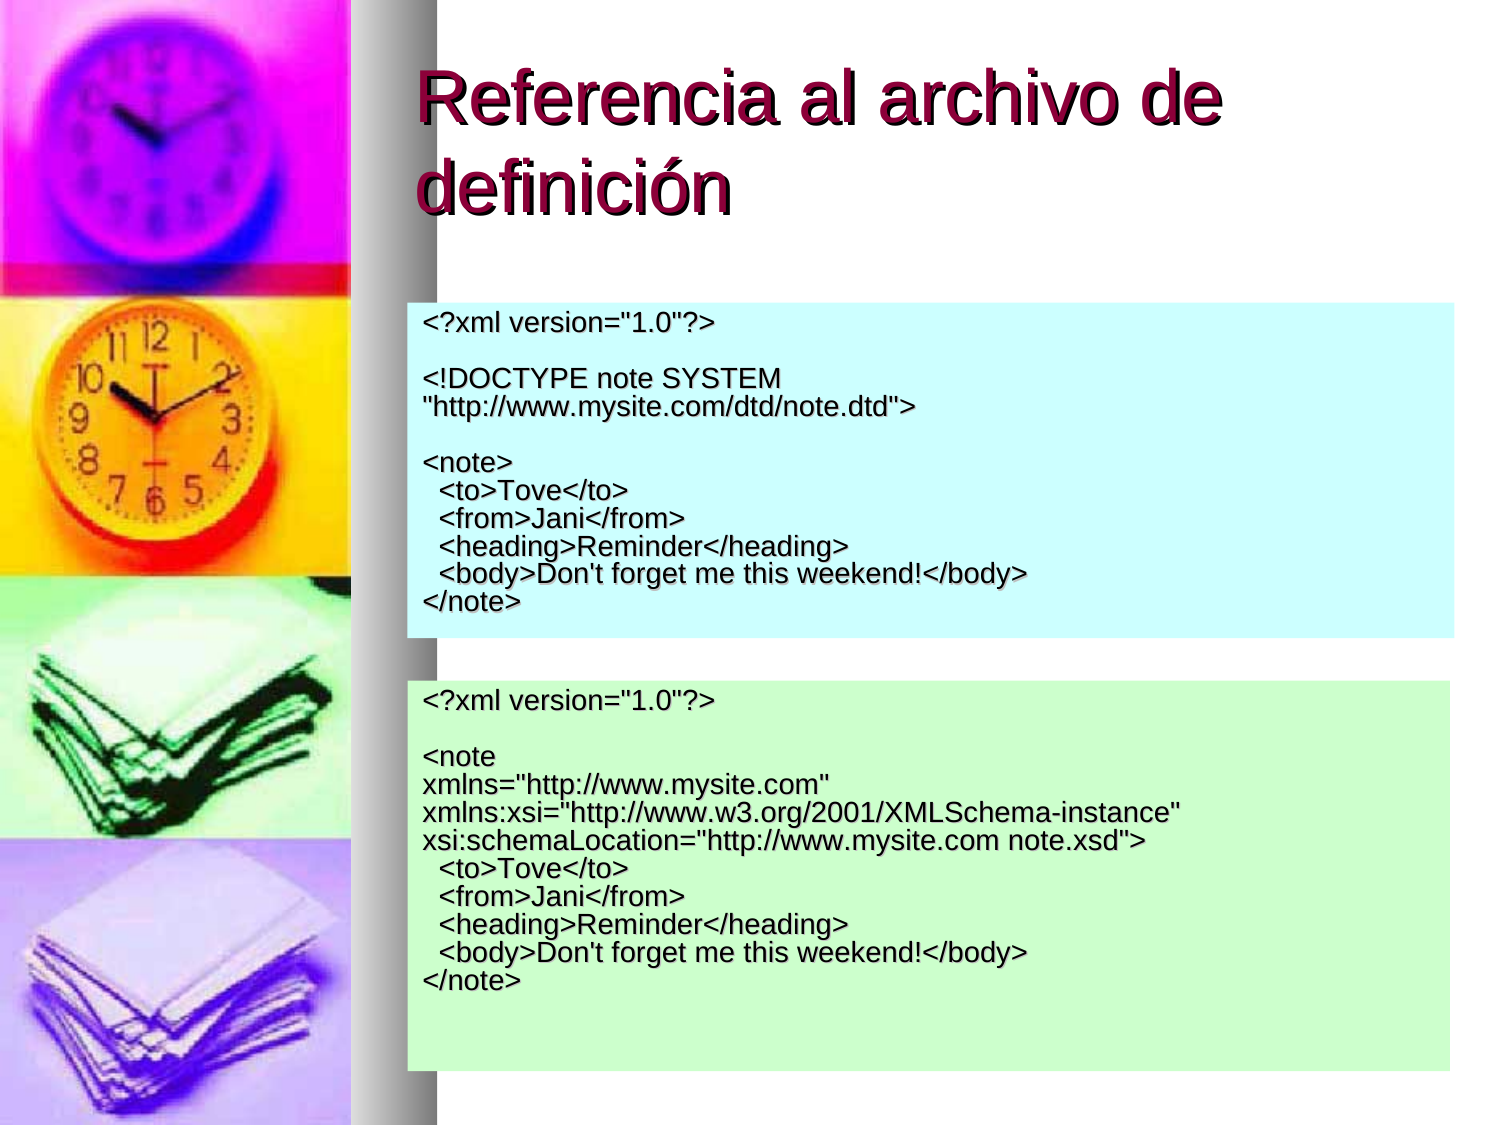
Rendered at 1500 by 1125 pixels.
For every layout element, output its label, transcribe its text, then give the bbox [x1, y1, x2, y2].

picture [0, 0, 351, 1125]
list <?xml version="1.0"?> <!DOCTYPE note SYSTEM "http://www.mysite.com/dtd/note.dtd"> <note> <to>Tove</to> <from>Jani</from> <heading>Reminder</heading> <body>Don't forget me this weekend!</body> </note> [407, 302, 1455, 639]
title Referencia al archivo de definición [399, 37, 1450, 238]
list <?xml version="1.0"?> <note xmlns="http://www.mysite.com" xmlns:xsi="http://www.w3.org/2001/XMLSchema-instance" xsi:schemaLocation="http://www.mysite.com note.xsd"> <to>Tove</to> <from>Jani</from> <heading>Reminder</heading> <body>Don't forget me this weekend!</body> </note> [407, 680, 1450, 1072]
